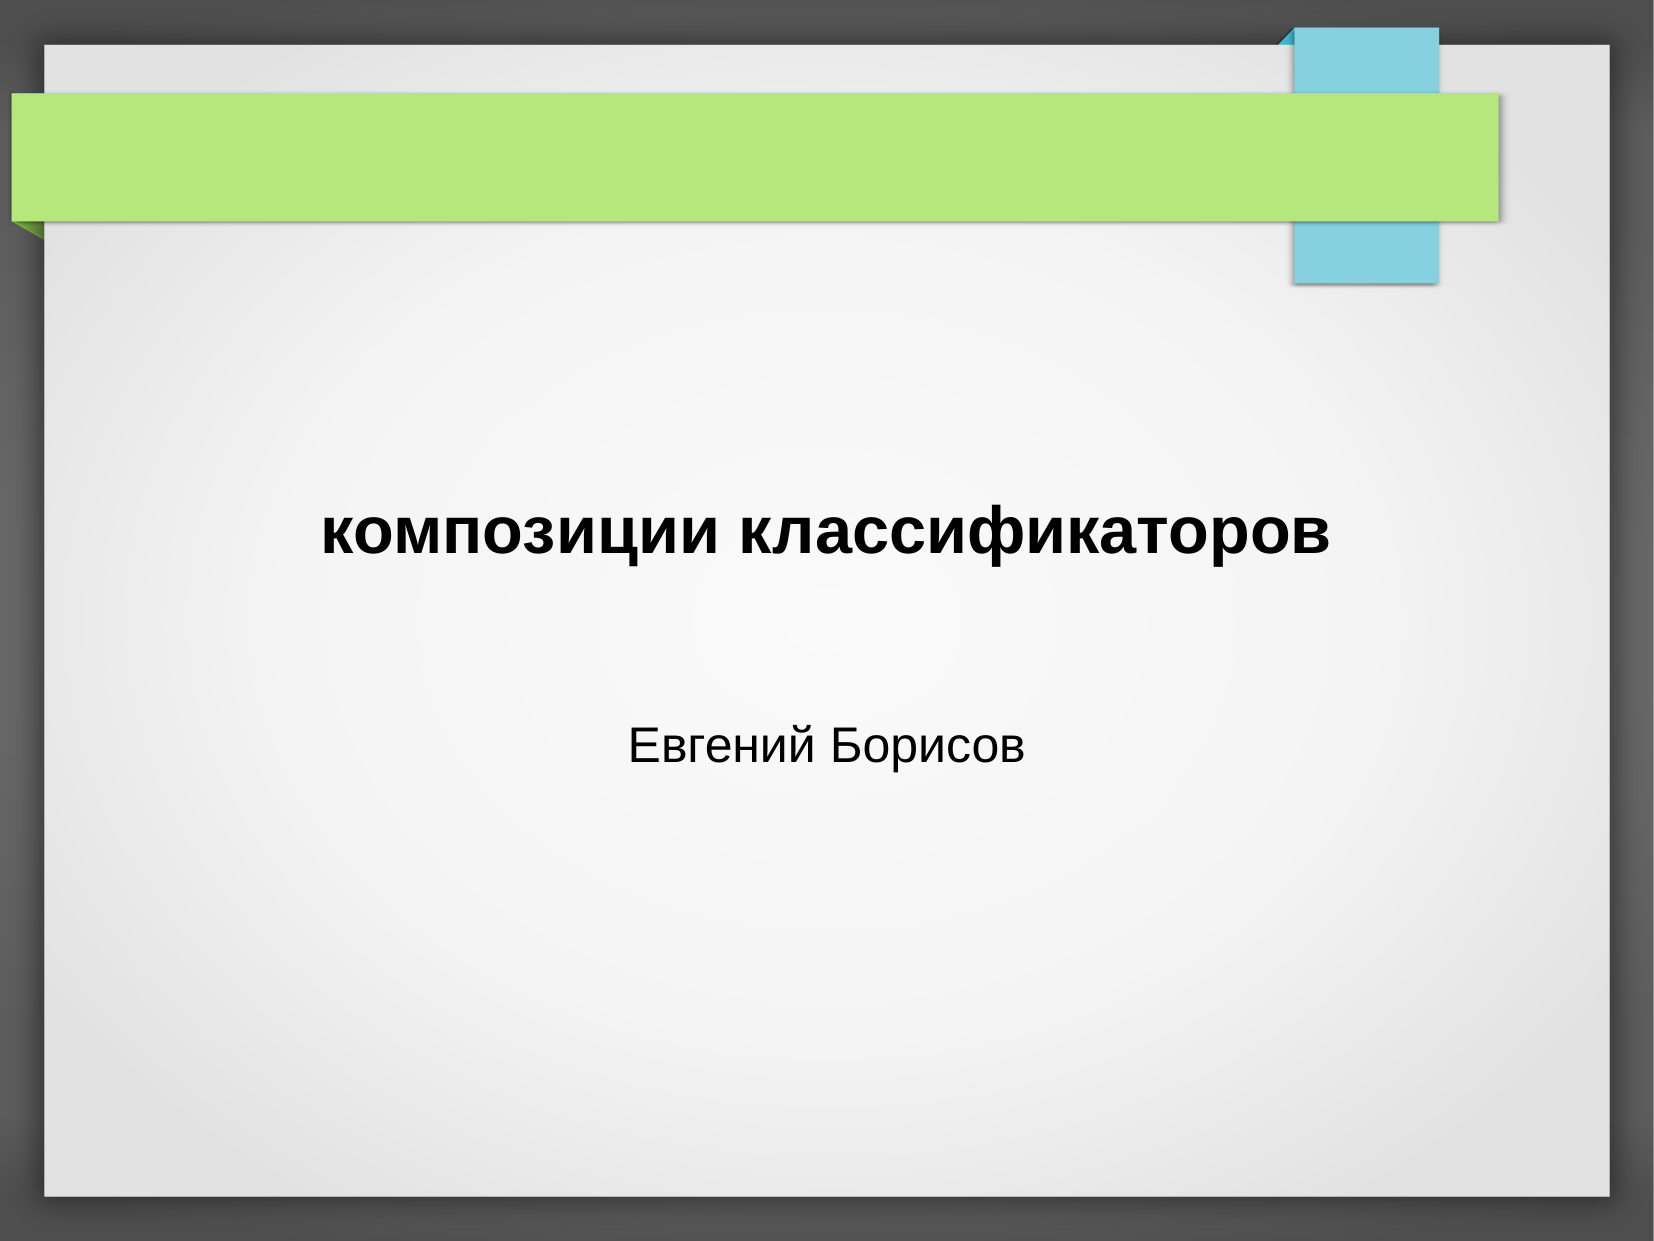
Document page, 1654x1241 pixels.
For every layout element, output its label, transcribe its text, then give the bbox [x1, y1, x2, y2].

picture [0, 0, 1654, 1241]
subtitle композиции классификаторов Евгений Борисов [82, 290, 1571, 1010]
